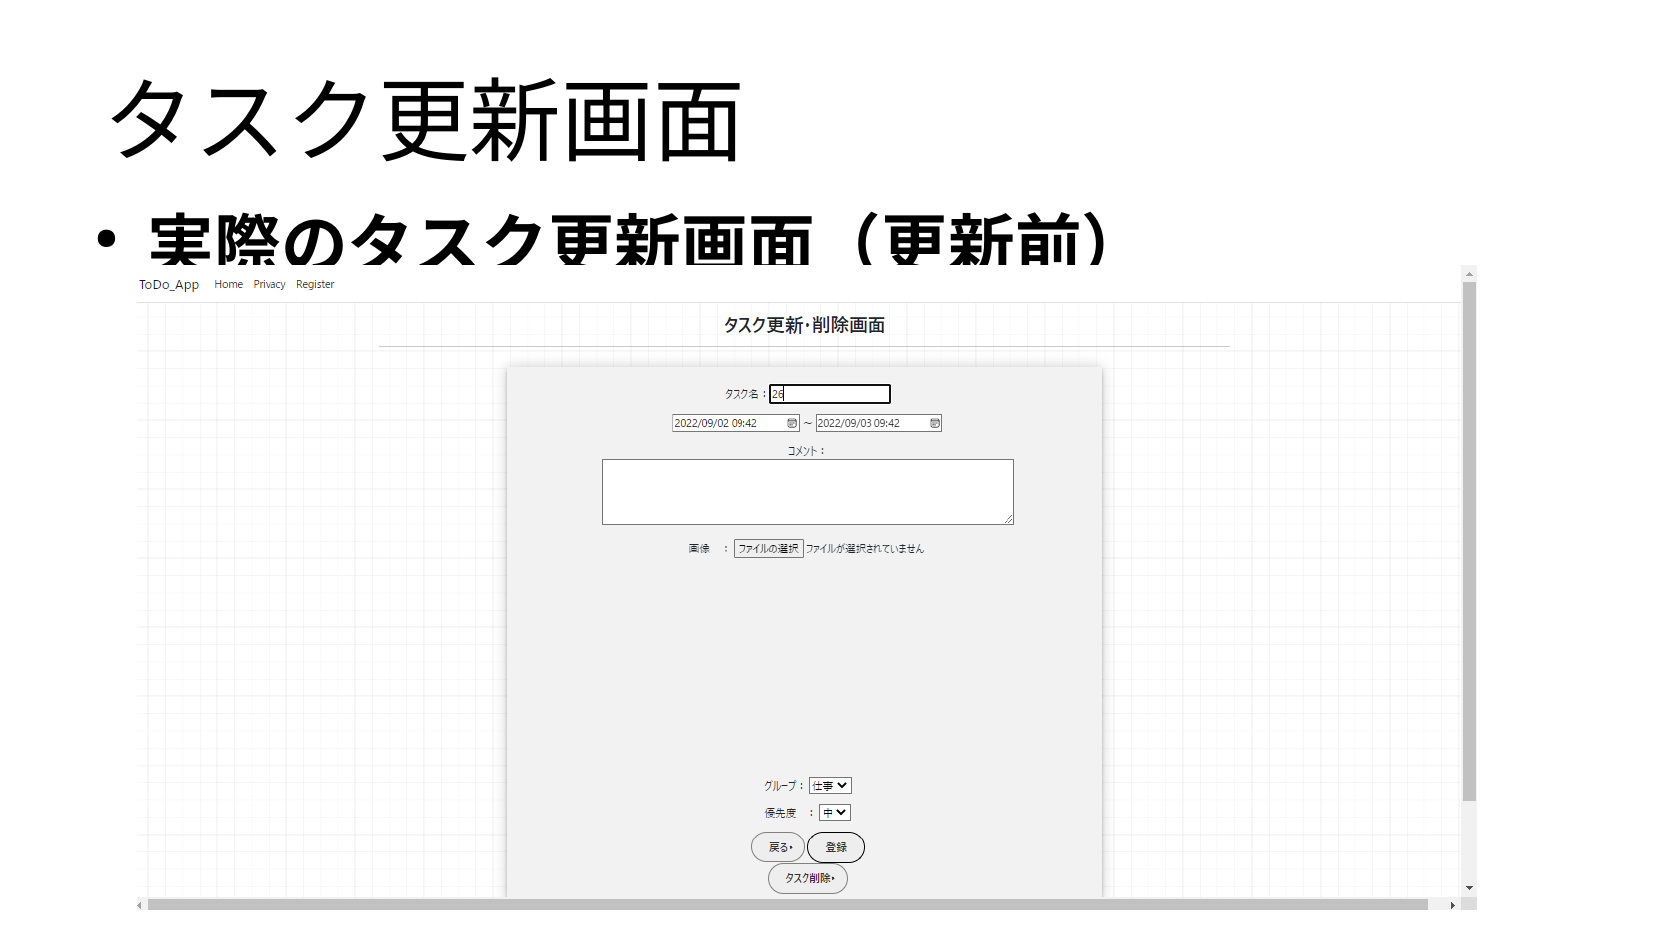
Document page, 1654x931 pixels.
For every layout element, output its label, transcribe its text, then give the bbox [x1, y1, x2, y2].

list 実際のタスク更新画面（更新前） [76, 192, 1565, 732]
picture [137, 265, 1477, 910]
title タスク更新画面 [82, 37, 1571, 193]
